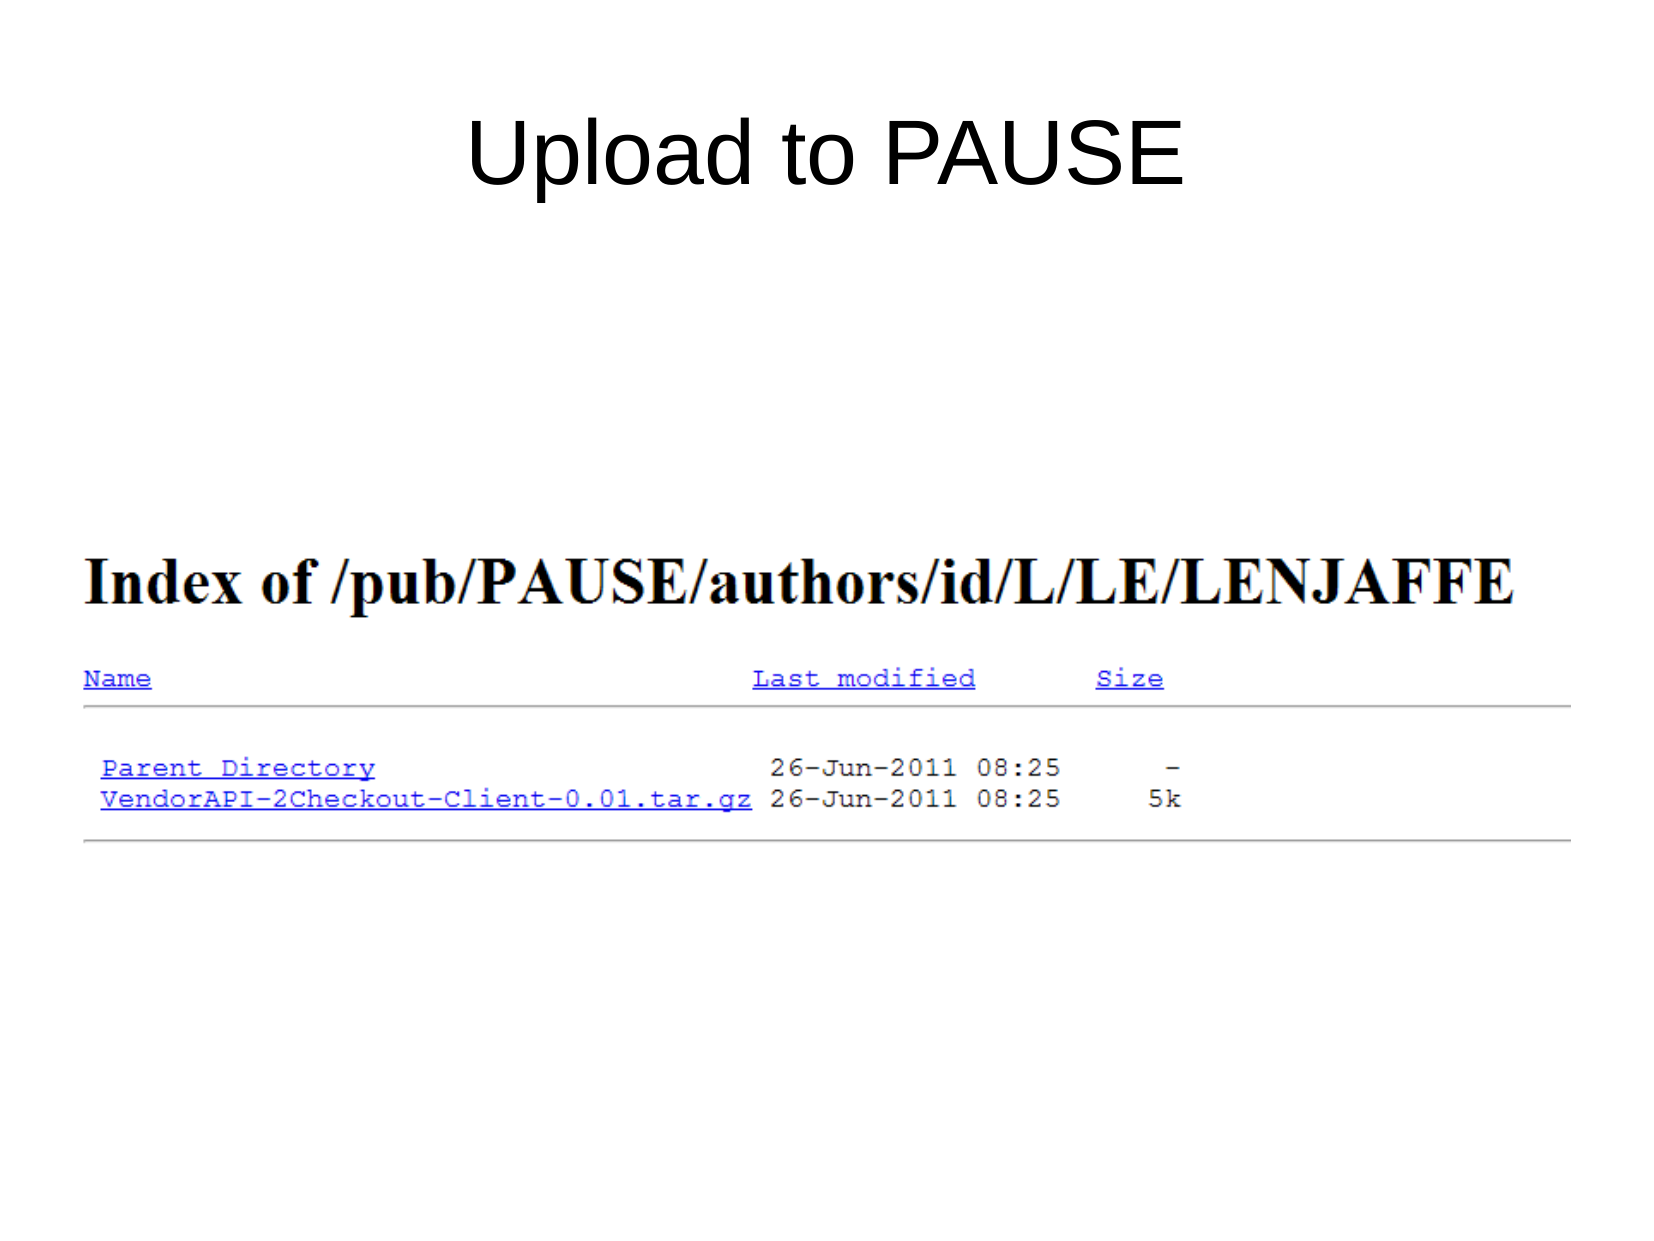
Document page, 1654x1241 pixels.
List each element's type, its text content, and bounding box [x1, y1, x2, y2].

title Upload to PAUSE [82, 49, 1571, 257]
picture [82, 535, 1571, 864]
